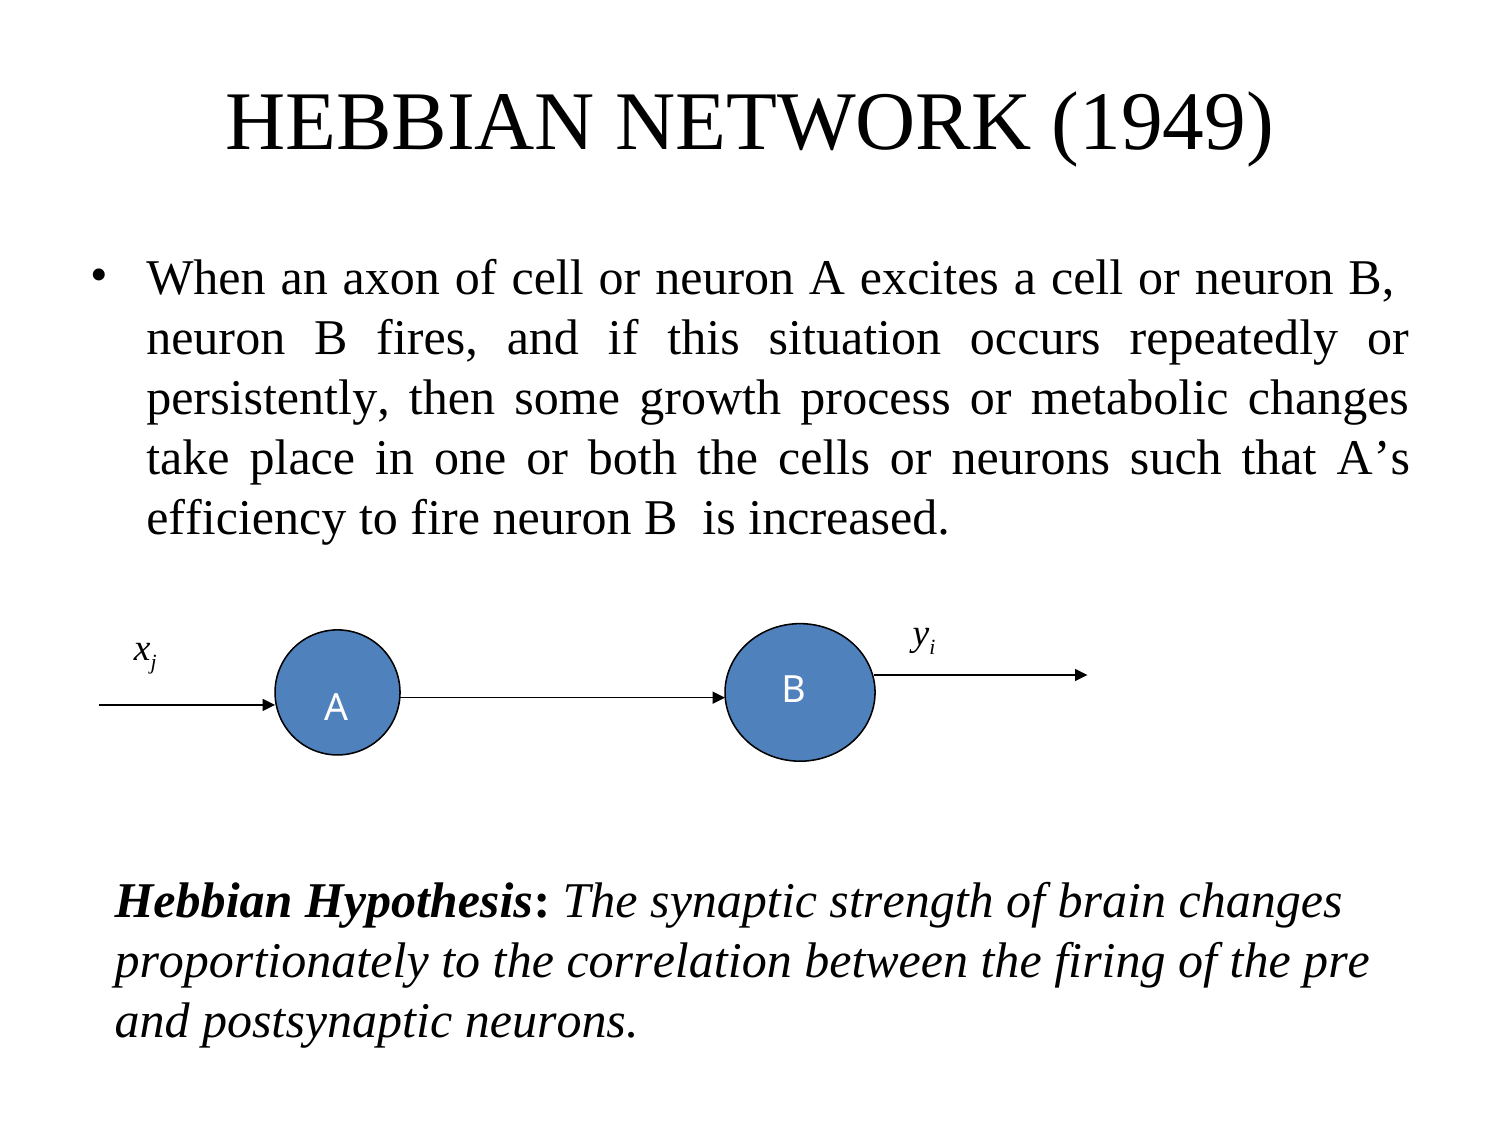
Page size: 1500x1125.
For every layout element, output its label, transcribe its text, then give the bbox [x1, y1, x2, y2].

text_box xj [118, 614, 195, 682]
list When an axon of cell or neuron A excites a cell or neuron B, neuron B fires, and if this situation occurs repeatedly or persistently, then some growth process or metabolic changes take place in one or both the cells or neurons such that A’s efficiency to fire neuron B is increased. [75, 237, 1426, 1005]
text_box yi [897, 599, 998, 667]
text_box [275, 629, 401, 755]
text_box A [287, 674, 376, 736]
text_box B [762, 657, 826, 718]
text_box Hebbian Hypothesis: The synaptic strength of brain changes proportionately to the correlation between the firing of the pre and postsynaptic neurons. [99, 787, 1438, 1125]
text_box [725, 623, 876, 762]
title HEBBIAN NETWORK (1949) [75, 99, 1426, 233]
